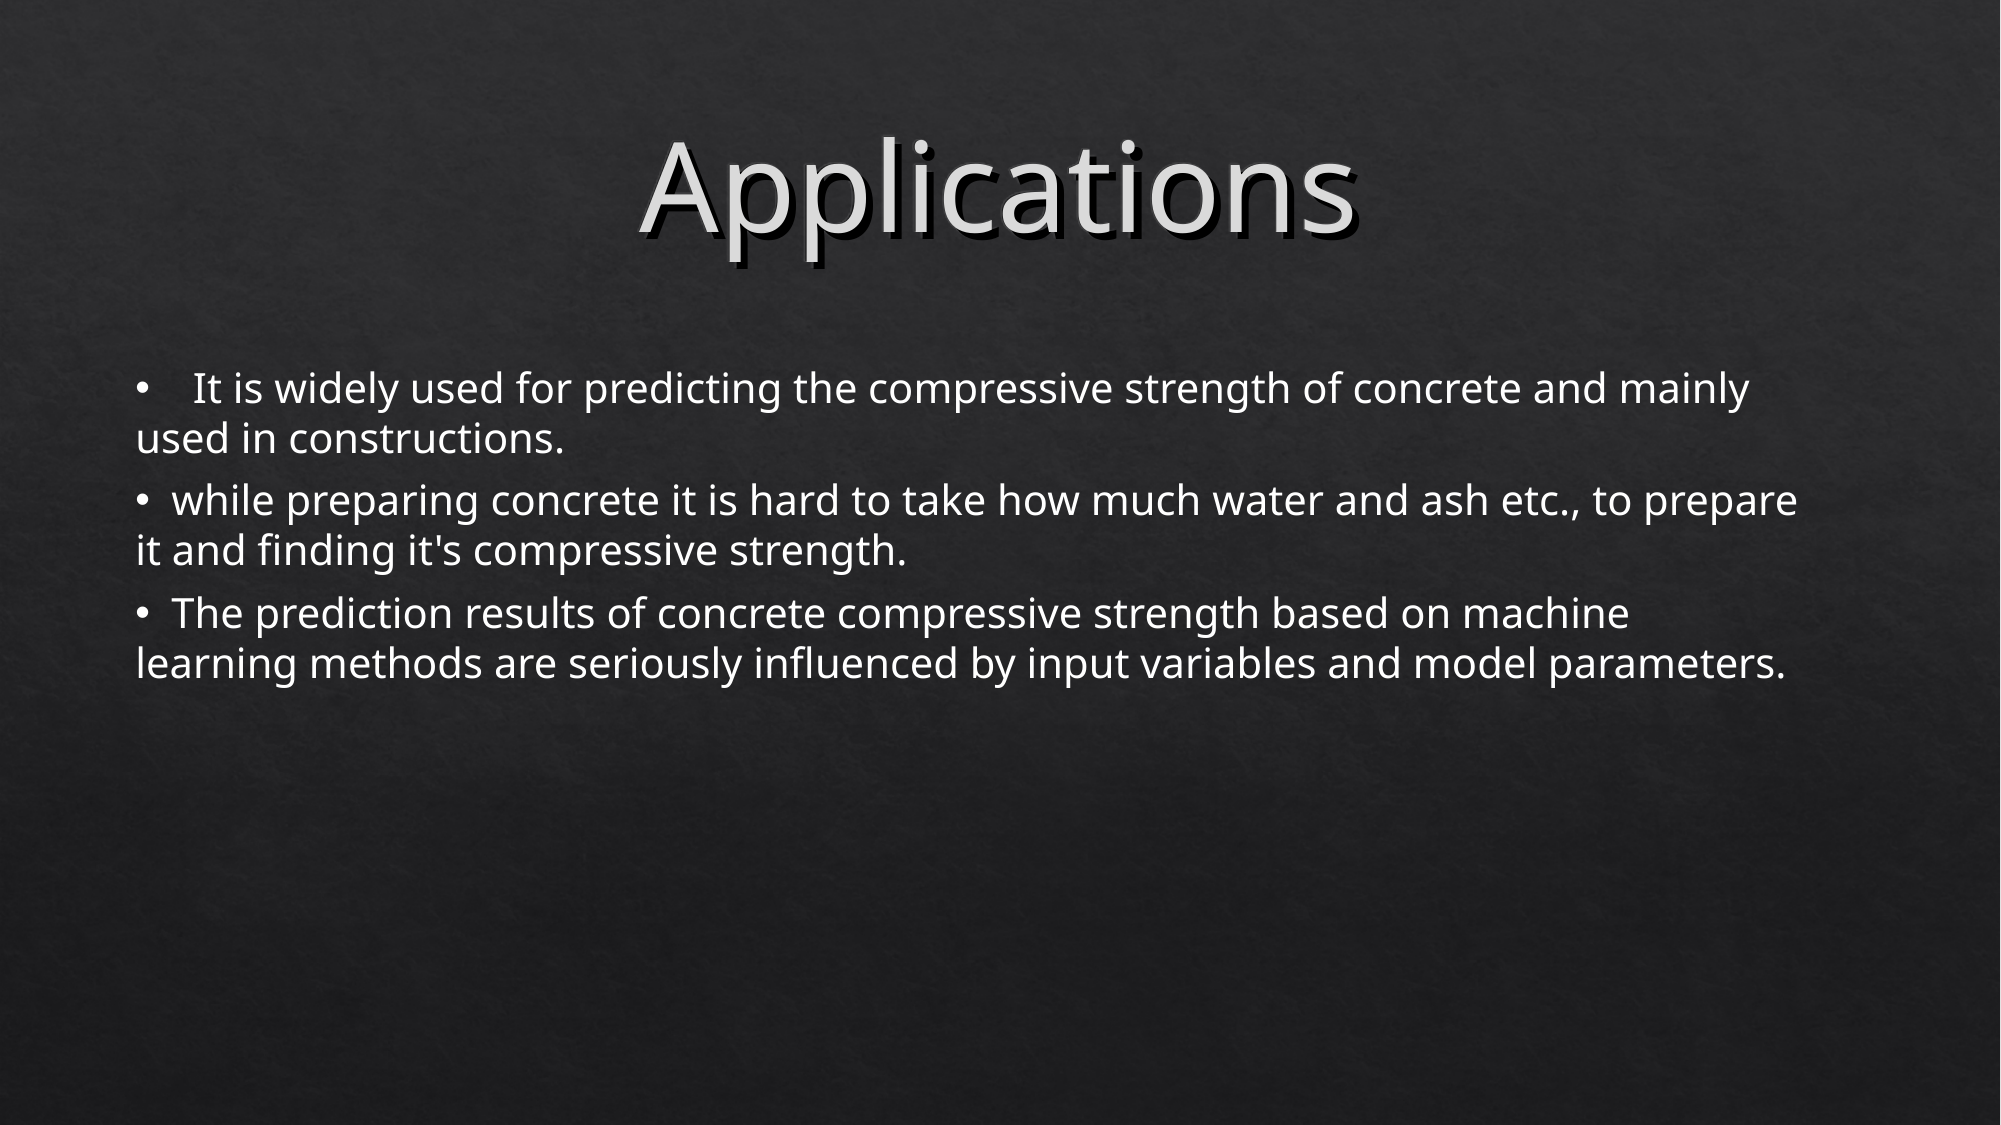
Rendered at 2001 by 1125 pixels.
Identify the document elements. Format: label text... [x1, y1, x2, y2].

text_box It is widely used for predicting the compressive strength of concrete and mainly used in constructions. while preparing concrete it is hard to take how much water and ash etc., to prepare it and finding it's compressive strength. The prediction results of concrete compressive strength based on machine learning methods are seriously influenced by input variables and model parameters. [120, 354, 1819, 694]
title Applications [149, 99, 1849, 260]
